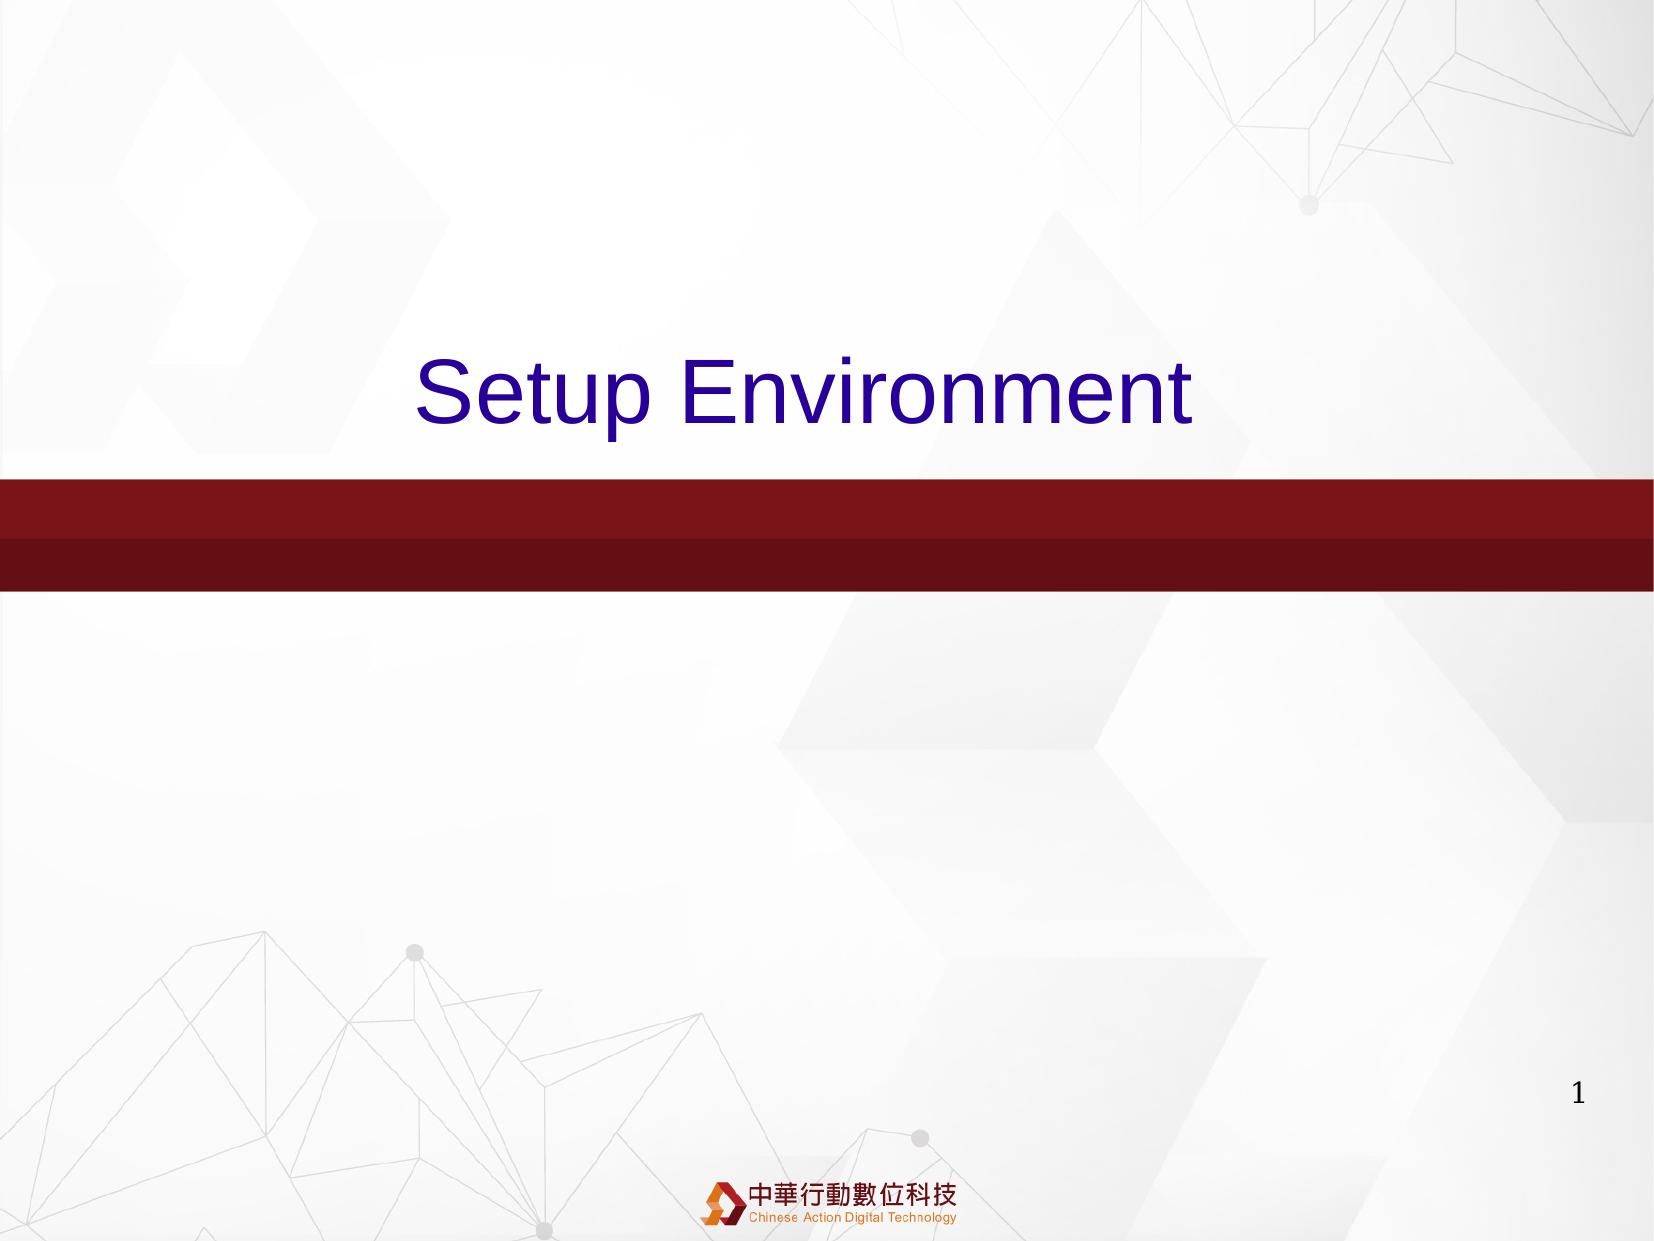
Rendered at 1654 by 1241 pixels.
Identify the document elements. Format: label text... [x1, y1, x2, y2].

title Setup Environment [60, 287, 1549, 496]
picture [0, 0, 1654, 1241]
